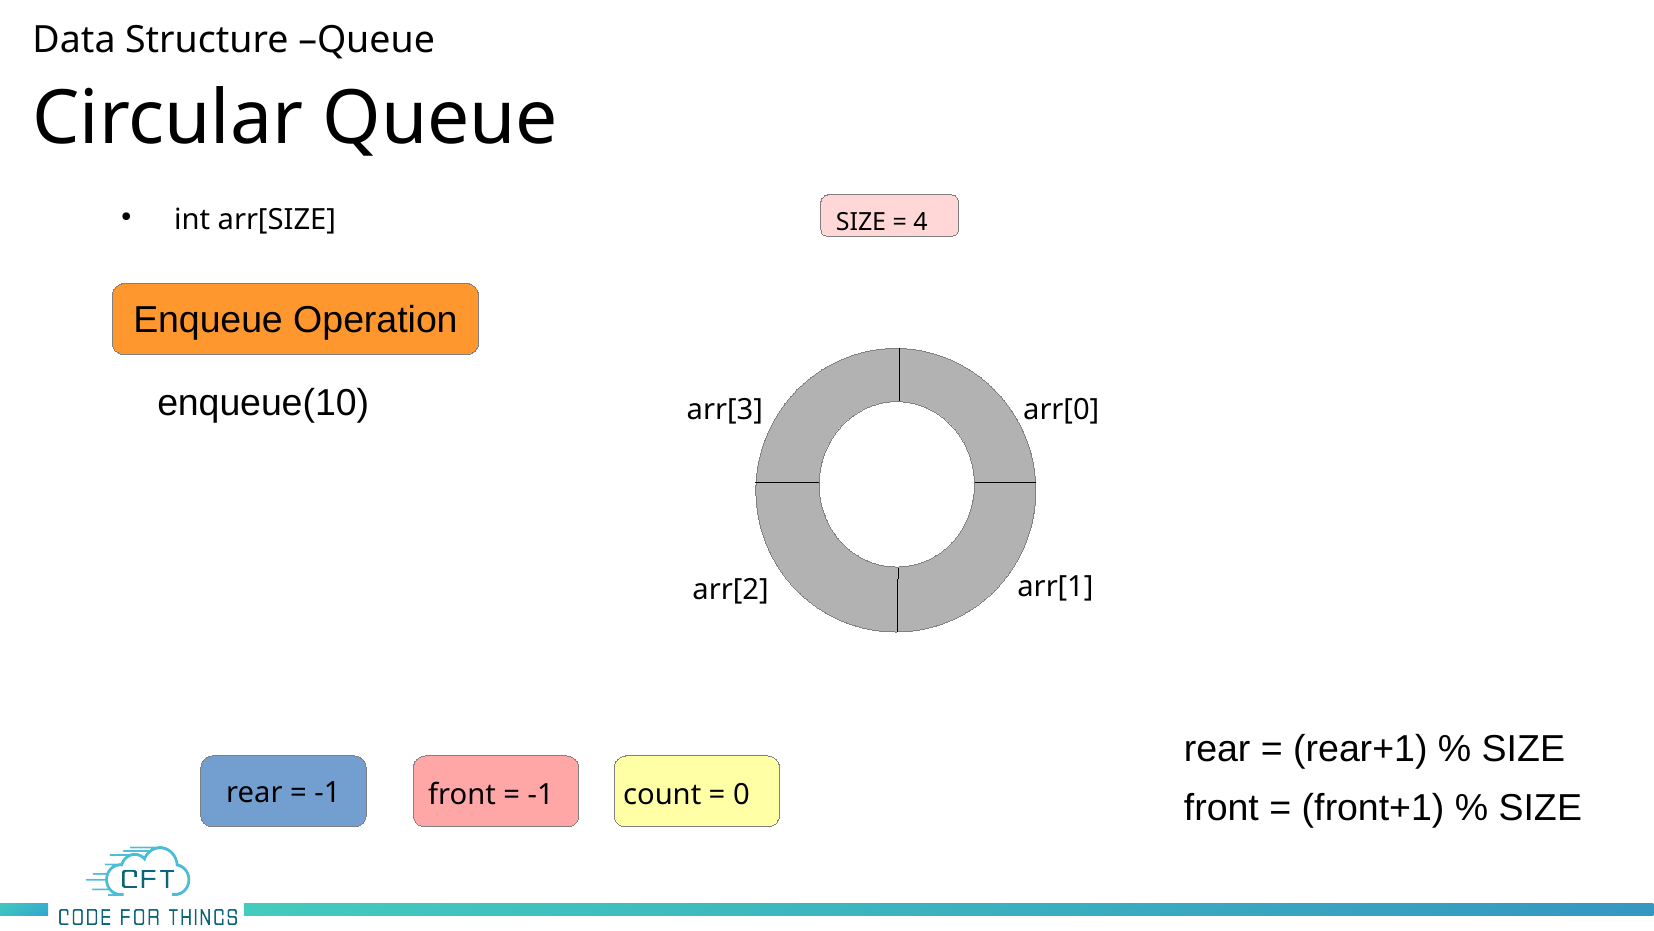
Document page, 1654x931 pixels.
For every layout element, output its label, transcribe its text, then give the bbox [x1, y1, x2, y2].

text_box arr[3] [671, 380, 792, 438]
text_box enqueue(10) [142, 374, 384, 432]
text_box arr[2] [677, 561, 810, 618]
text_box SIZE = 4 [821, 196, 960, 241]
picture [59, 846, 237, 925]
text_box front = -1 [413, 765, 591, 815]
text_box [614, 815, 780, 827]
text_box [614, 755, 780, 765]
text_box Enqueue Operation [112, 283, 479, 355]
text_box [755, 348, 1036, 633]
text_box front = (front+1) % SIZE [1169, 779, 1630, 839]
text_box int arr[SIZE] [88, 190, 384, 249]
text_box count = 0 [608, 765, 798, 815]
text_box arr[1] [1002, 557, 1123, 615]
text_box [413, 815, 579, 827]
text_box rear = -1 [200, 755, 367, 827]
title Data Structure –Queue Circular Queue [32, 12, 1184, 166]
text_box [413, 755, 579, 765]
text_box arr[0] [1008, 380, 1129, 438]
text_box rear = (rear+1) % SIZE [1169, 720, 1630, 779]
